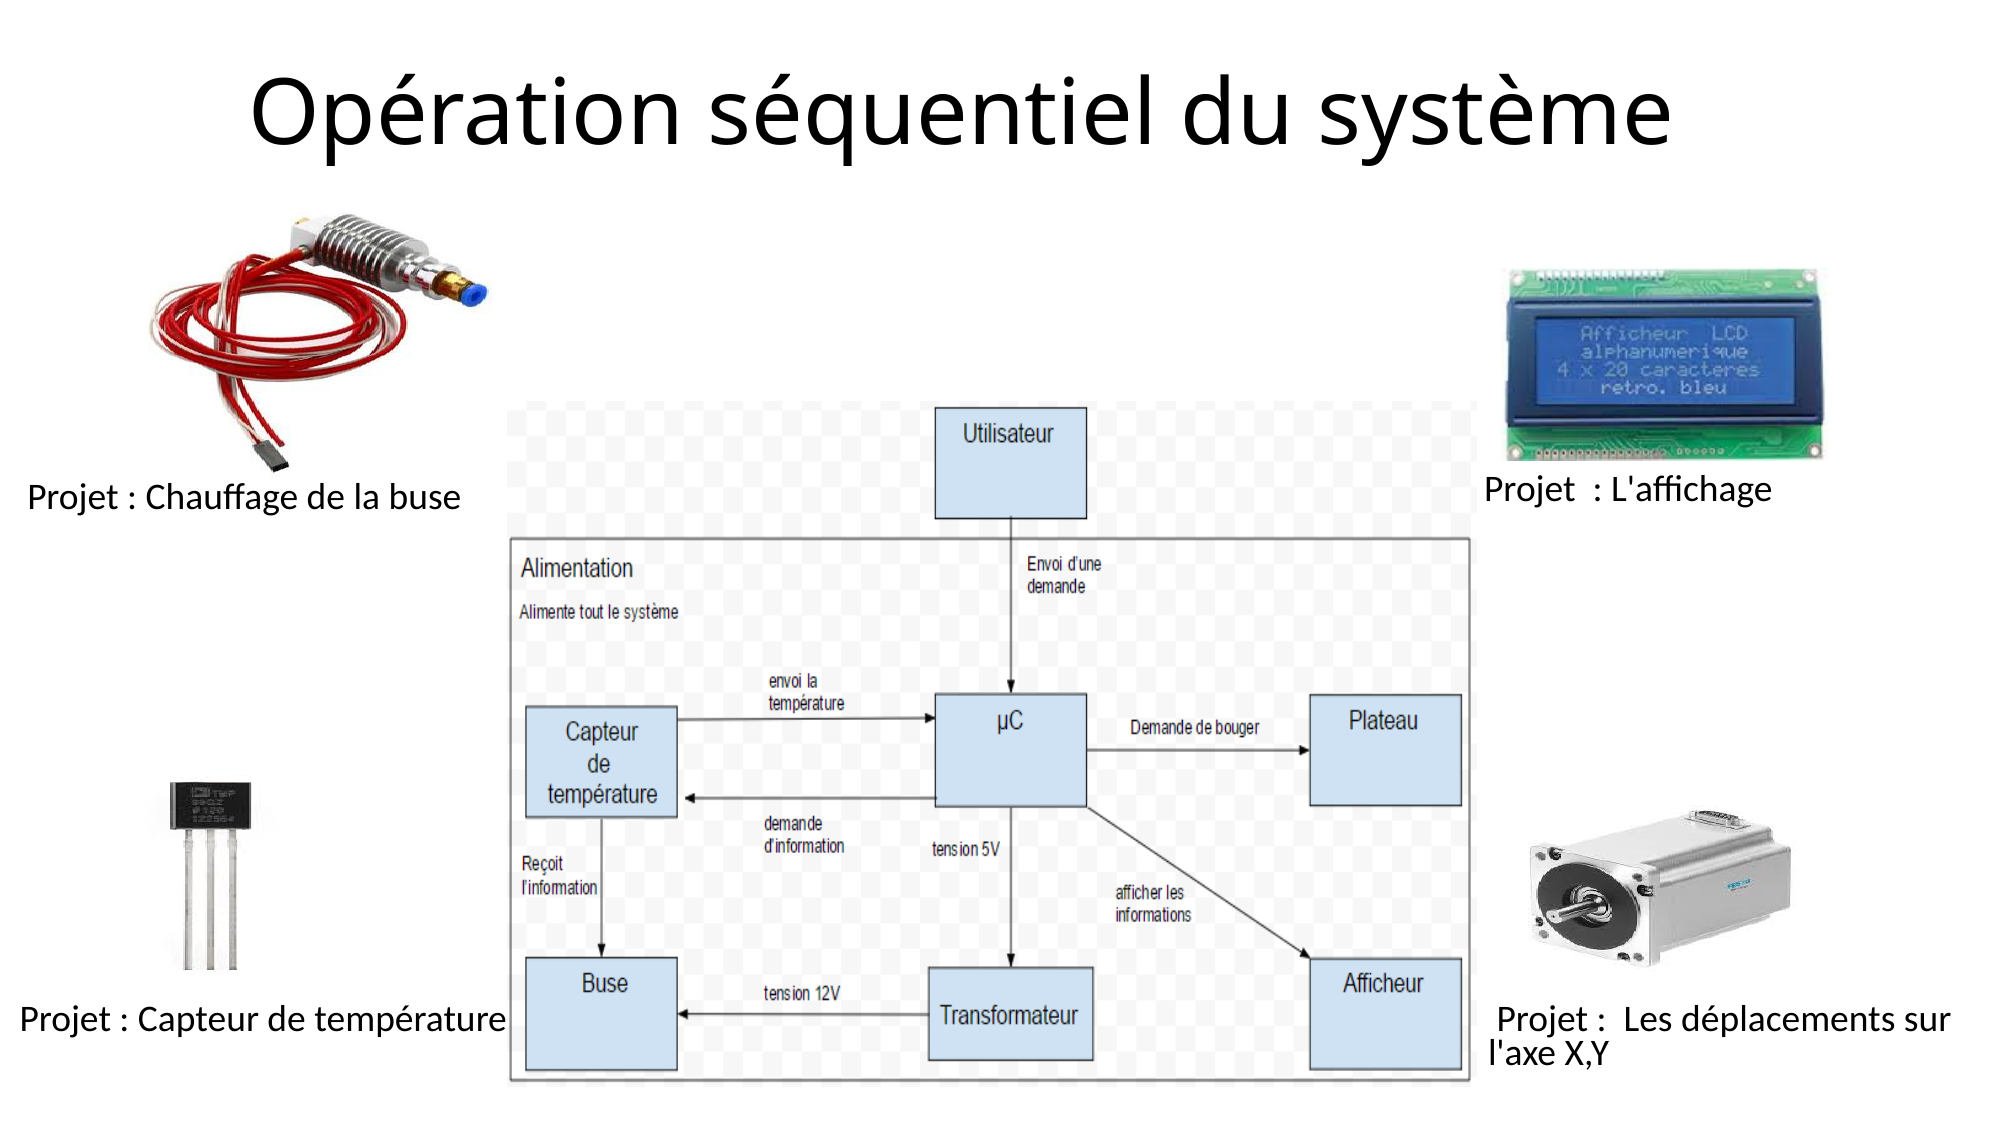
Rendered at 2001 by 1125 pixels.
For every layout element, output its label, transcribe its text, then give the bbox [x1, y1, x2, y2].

list Projet : L'affichage [1477, 474, 1985, 591]
picture [1486, 797, 1808, 981]
list Projet : Les déplacements sur l'axe X,Y [1417, 1003, 1997, 1121]
title Opération séquentiel du système [248, 0, 1748, 308]
list Projet : Capteur de température [0, 1003, 520, 1121]
picture [21, 767, 402, 986]
list Projet : Chauffage de la buse [0, 481, 507, 640]
picture [129, 188, 1878, 1087]
